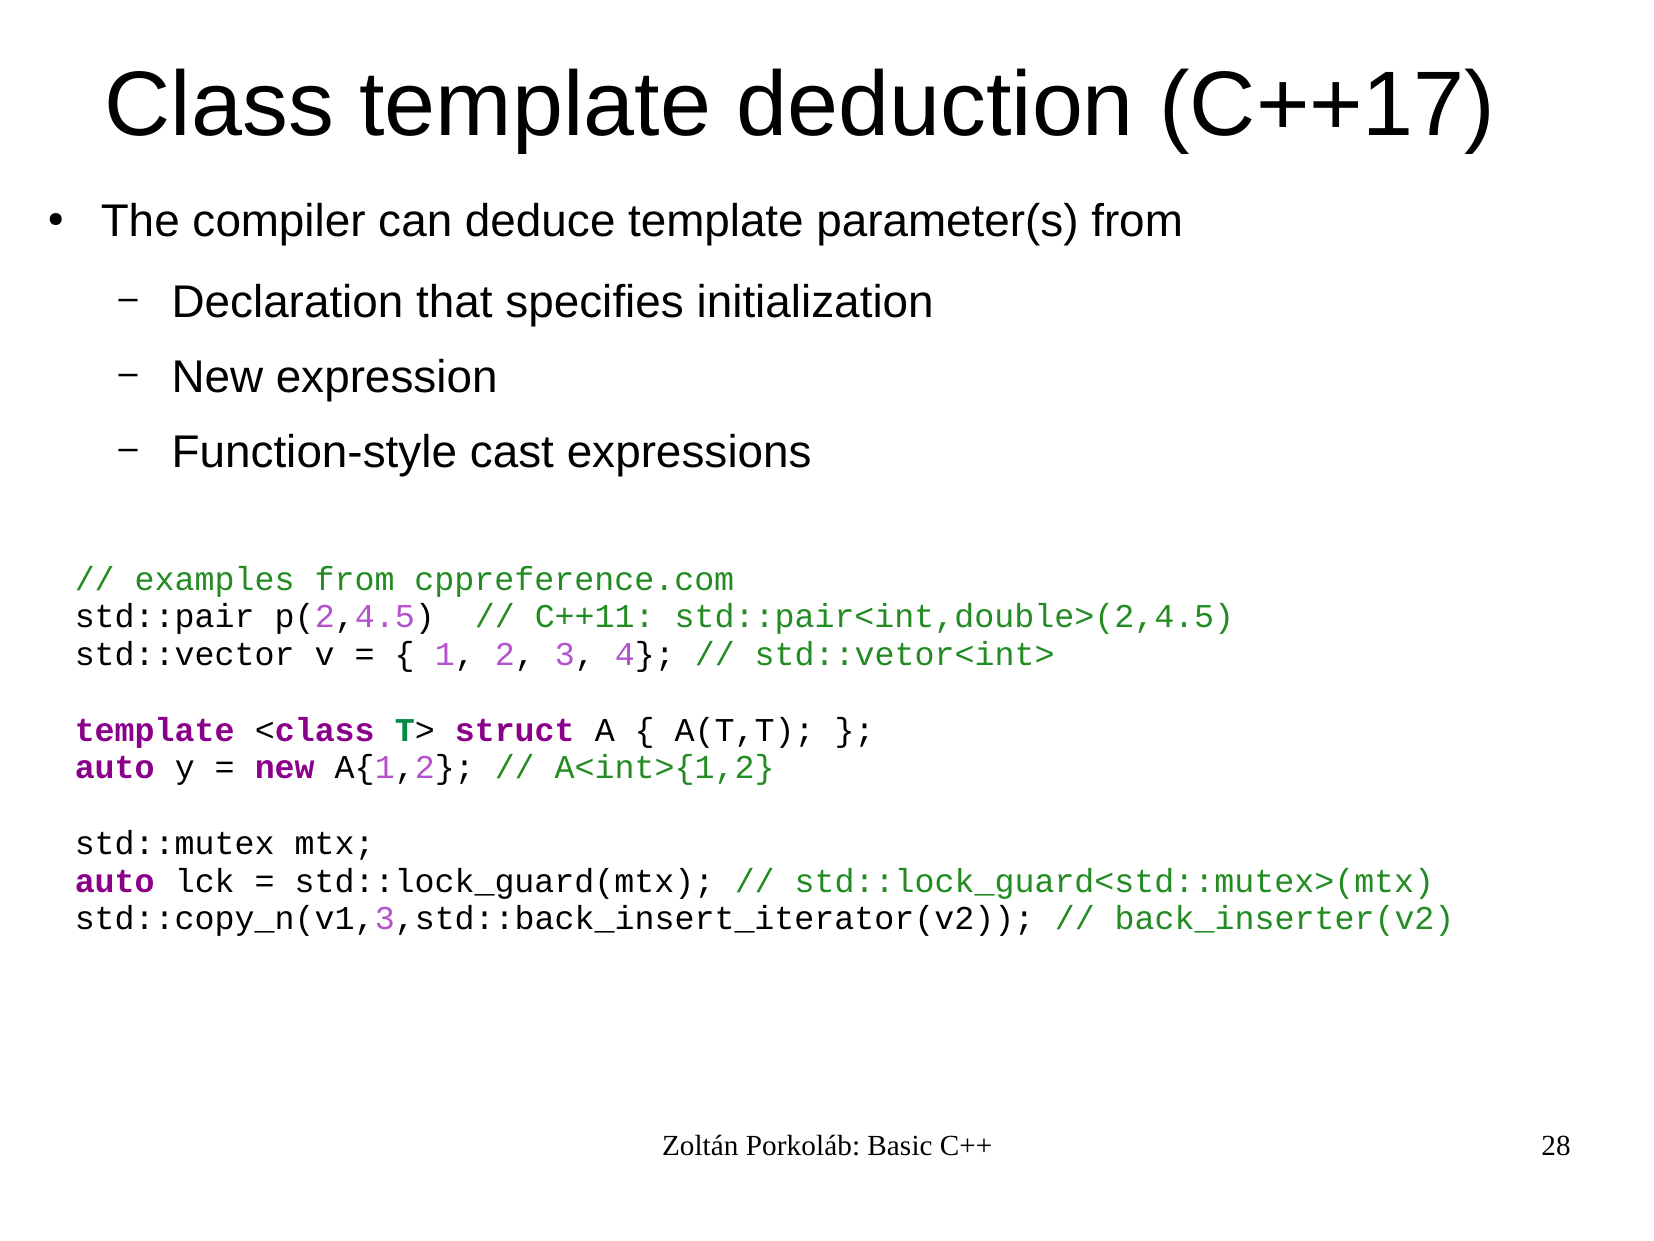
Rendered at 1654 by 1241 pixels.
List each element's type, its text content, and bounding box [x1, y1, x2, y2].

title Class template deduction (C++17) [56, 0, 1546, 195]
text_box // examples from cppreference.com std::pair p(2,4.5) // C++11: std::pair<int,double>(2,4.5) std::vector v = { 1, 2, 3, 4}; // std::vetor<int> template <class T> struct A { A(T,T); }; auto y = new A{1,2}; // A<int>{1,2} std::mutex mtx; auto lck = std::lock_guard(mtx); // std::lock_guard<std::mutex>(mtx) std::copy_n(v1,3,std::back_insert_iterator(v2)); // back_inserter(v2) [60, 555, 1654, 1038]
list The compiler can deduce template parameter(s) from Declaration that specifies initialization New expression Function-style cast expressions [30, 195, 1654, 502]
